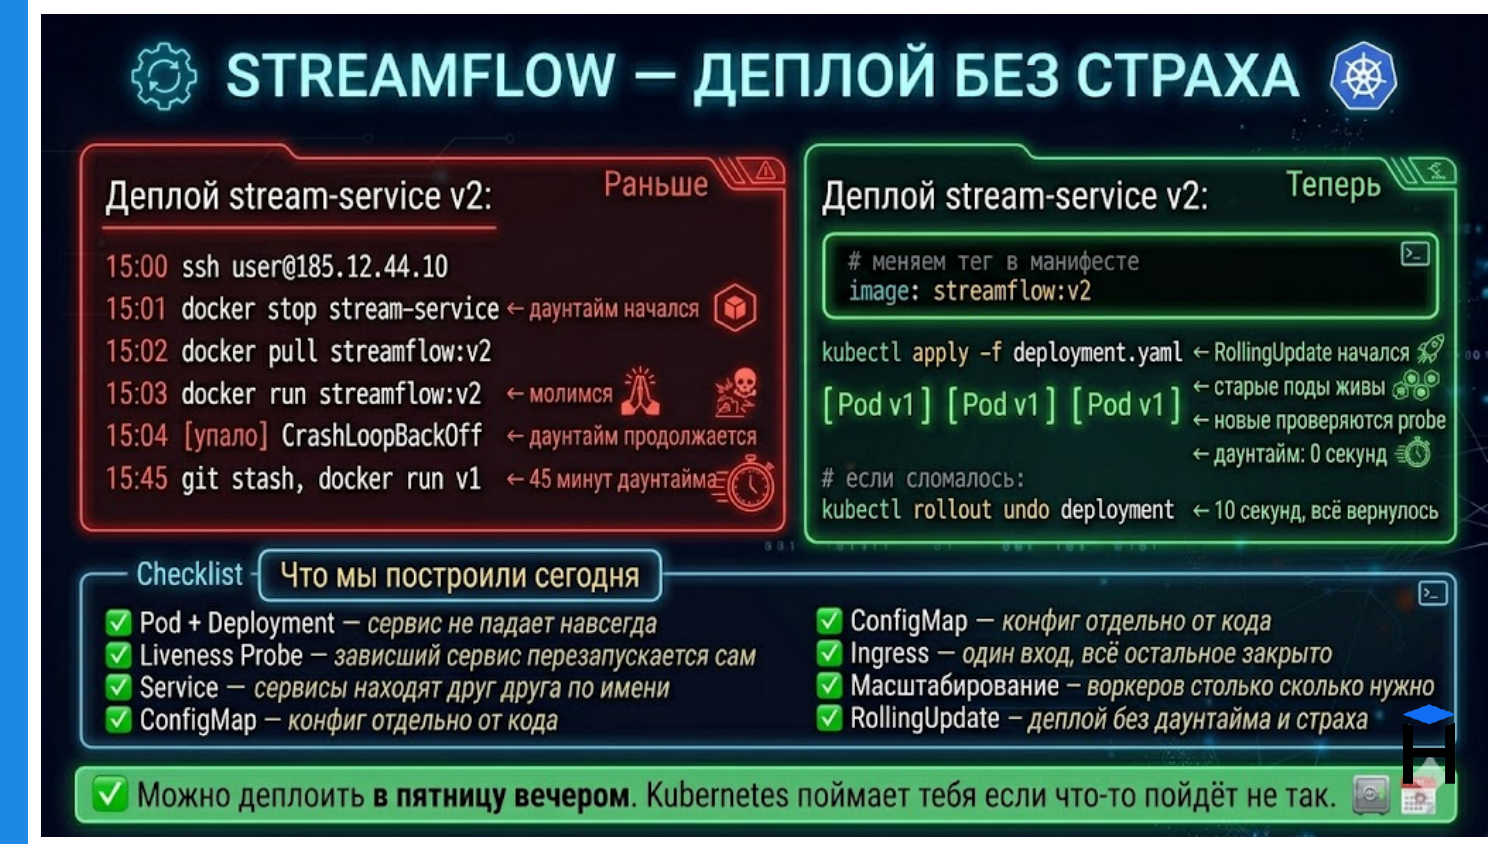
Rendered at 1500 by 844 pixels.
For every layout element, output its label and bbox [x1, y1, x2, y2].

picture [41, 14, 1488, 837]
text_box [0, 0, 27, 844]
